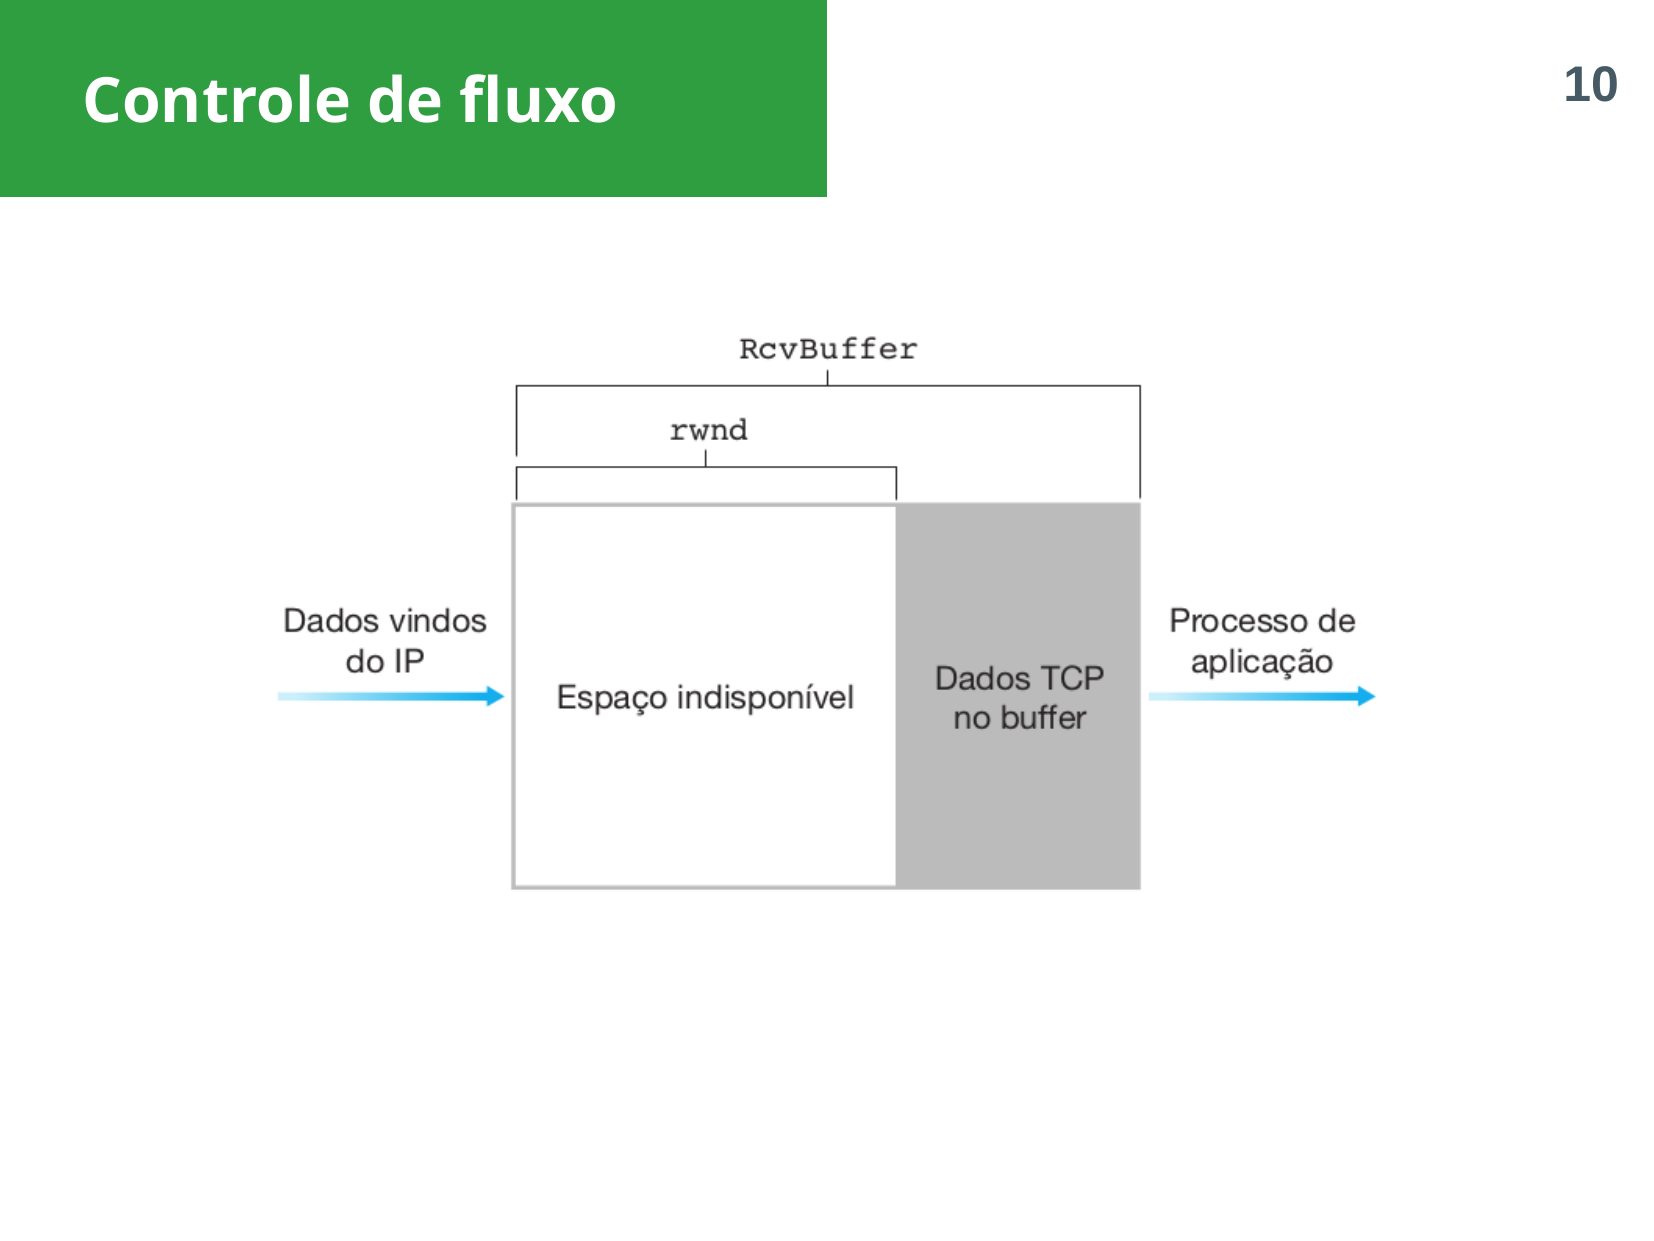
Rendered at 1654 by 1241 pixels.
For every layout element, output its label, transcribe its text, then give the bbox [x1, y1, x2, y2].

title Controle de fluxo [82, 0, 1152, 202]
picture [191, 315, 1471, 930]
